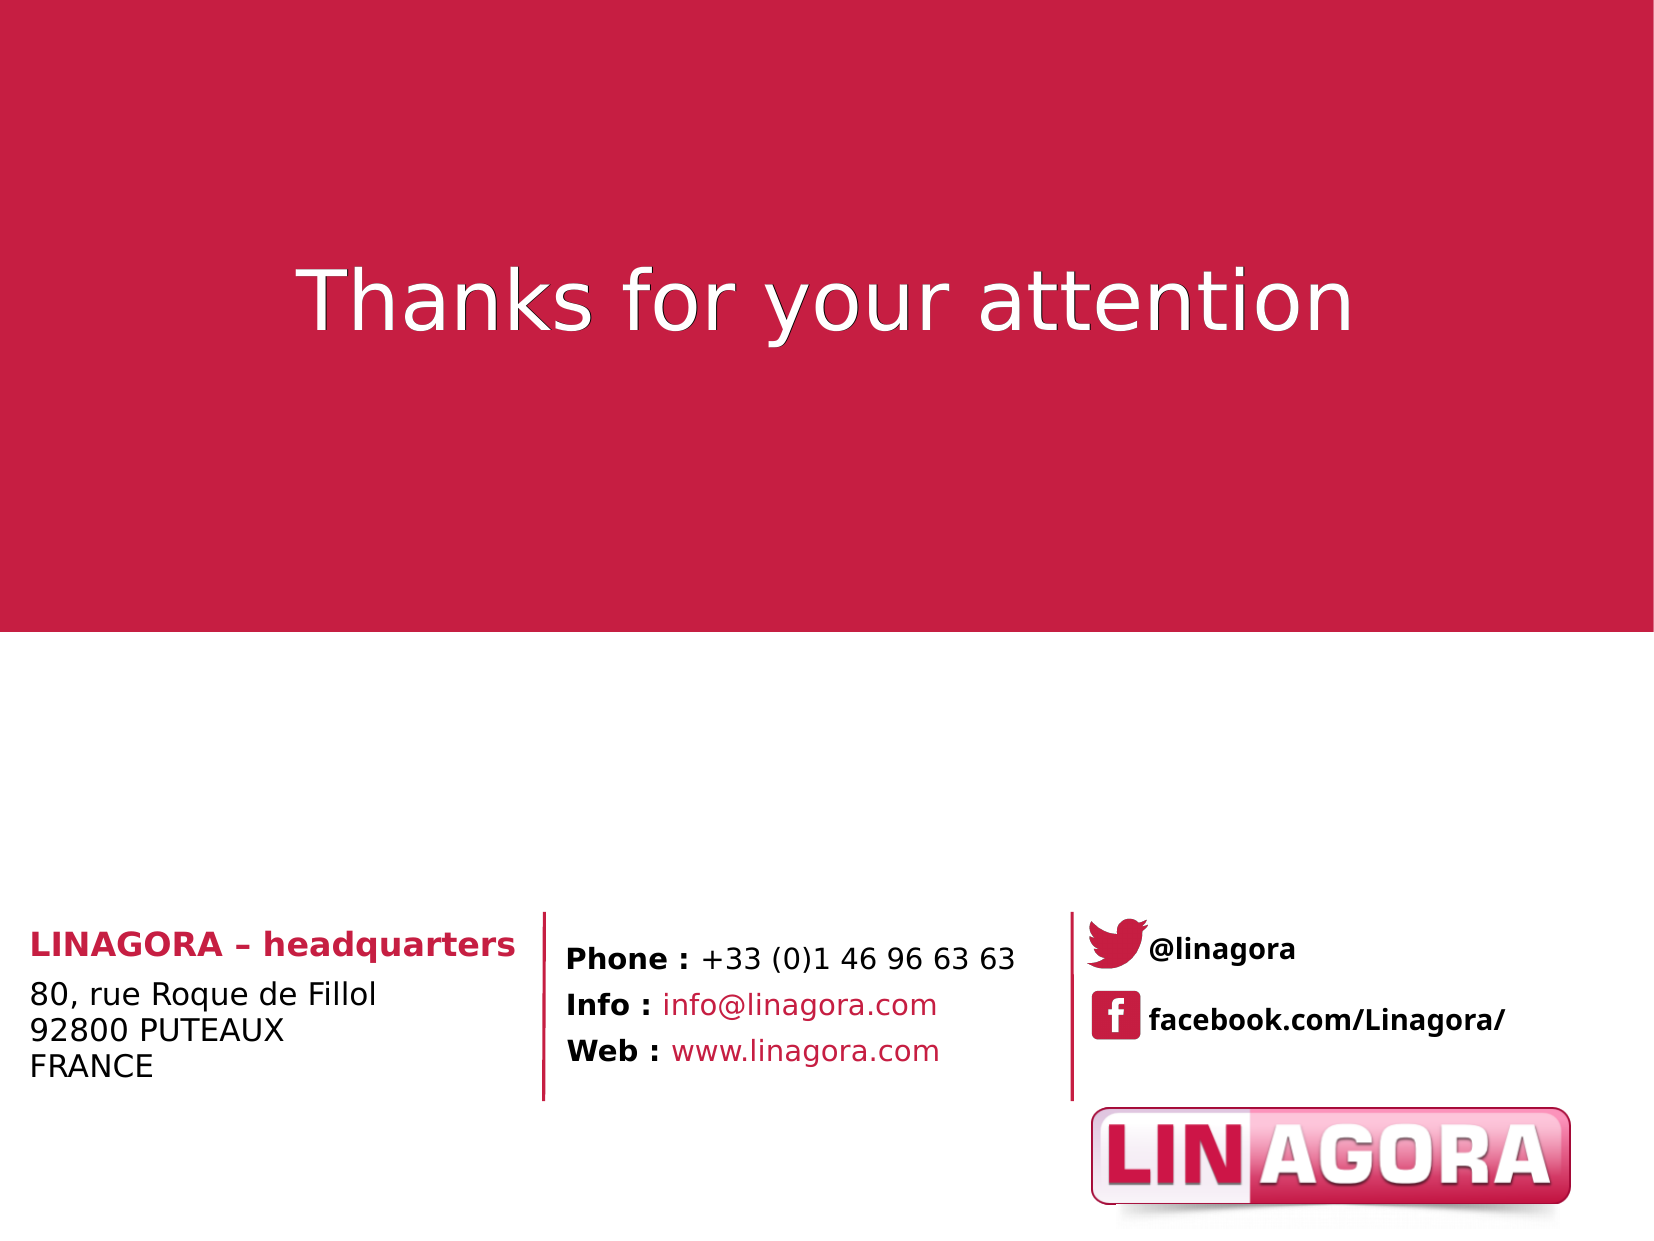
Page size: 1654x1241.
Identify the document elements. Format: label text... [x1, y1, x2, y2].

picture [1086, 985, 1146, 1045]
title Thanks for your attention [82, 35, 1571, 567]
text_box facebook.com/Linagora/ [1133, 992, 1654, 1057]
text_box Phone : +33 (0)1 46 96 63 63 Info : info@linagora.com Web : www.linagora.com [531, 933, 1040, 1104]
picture [1091, 1107, 1571, 1229]
picture [1087, 913, 1148, 974]
text_box LINAGORA – headquarters 80, rue Roque de Fillol 92800 PUTEAUX FRANCE [14, 918, 532, 1095]
text_box @linagora [1133, 921, 1418, 986]
